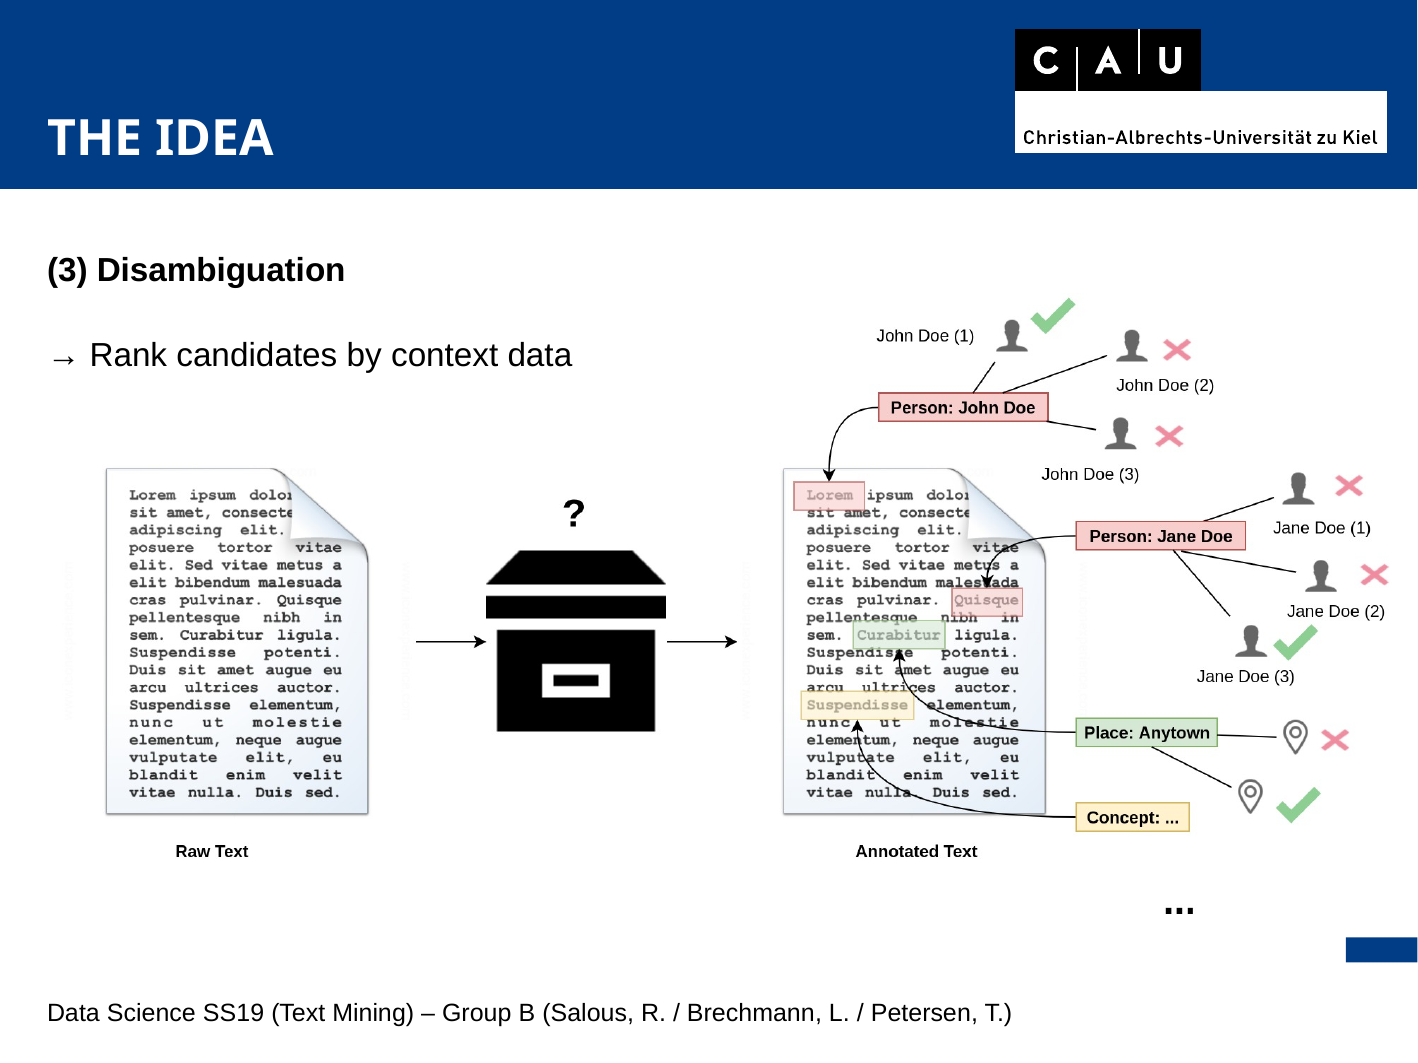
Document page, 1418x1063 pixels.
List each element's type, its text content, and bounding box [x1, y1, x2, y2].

text_box (3) Disambiguation → Rank candidates by context data [47, 247, 1370, 368]
text_box Data Science SS19 (Text Mining) – Group B (Salous, R. / Brechmann, L. / Petersen, T.) [47, 979, 1370, 1027]
picture [0, 293, 1418, 922]
text_box THE IDEA [47, 23, 981, 166]
